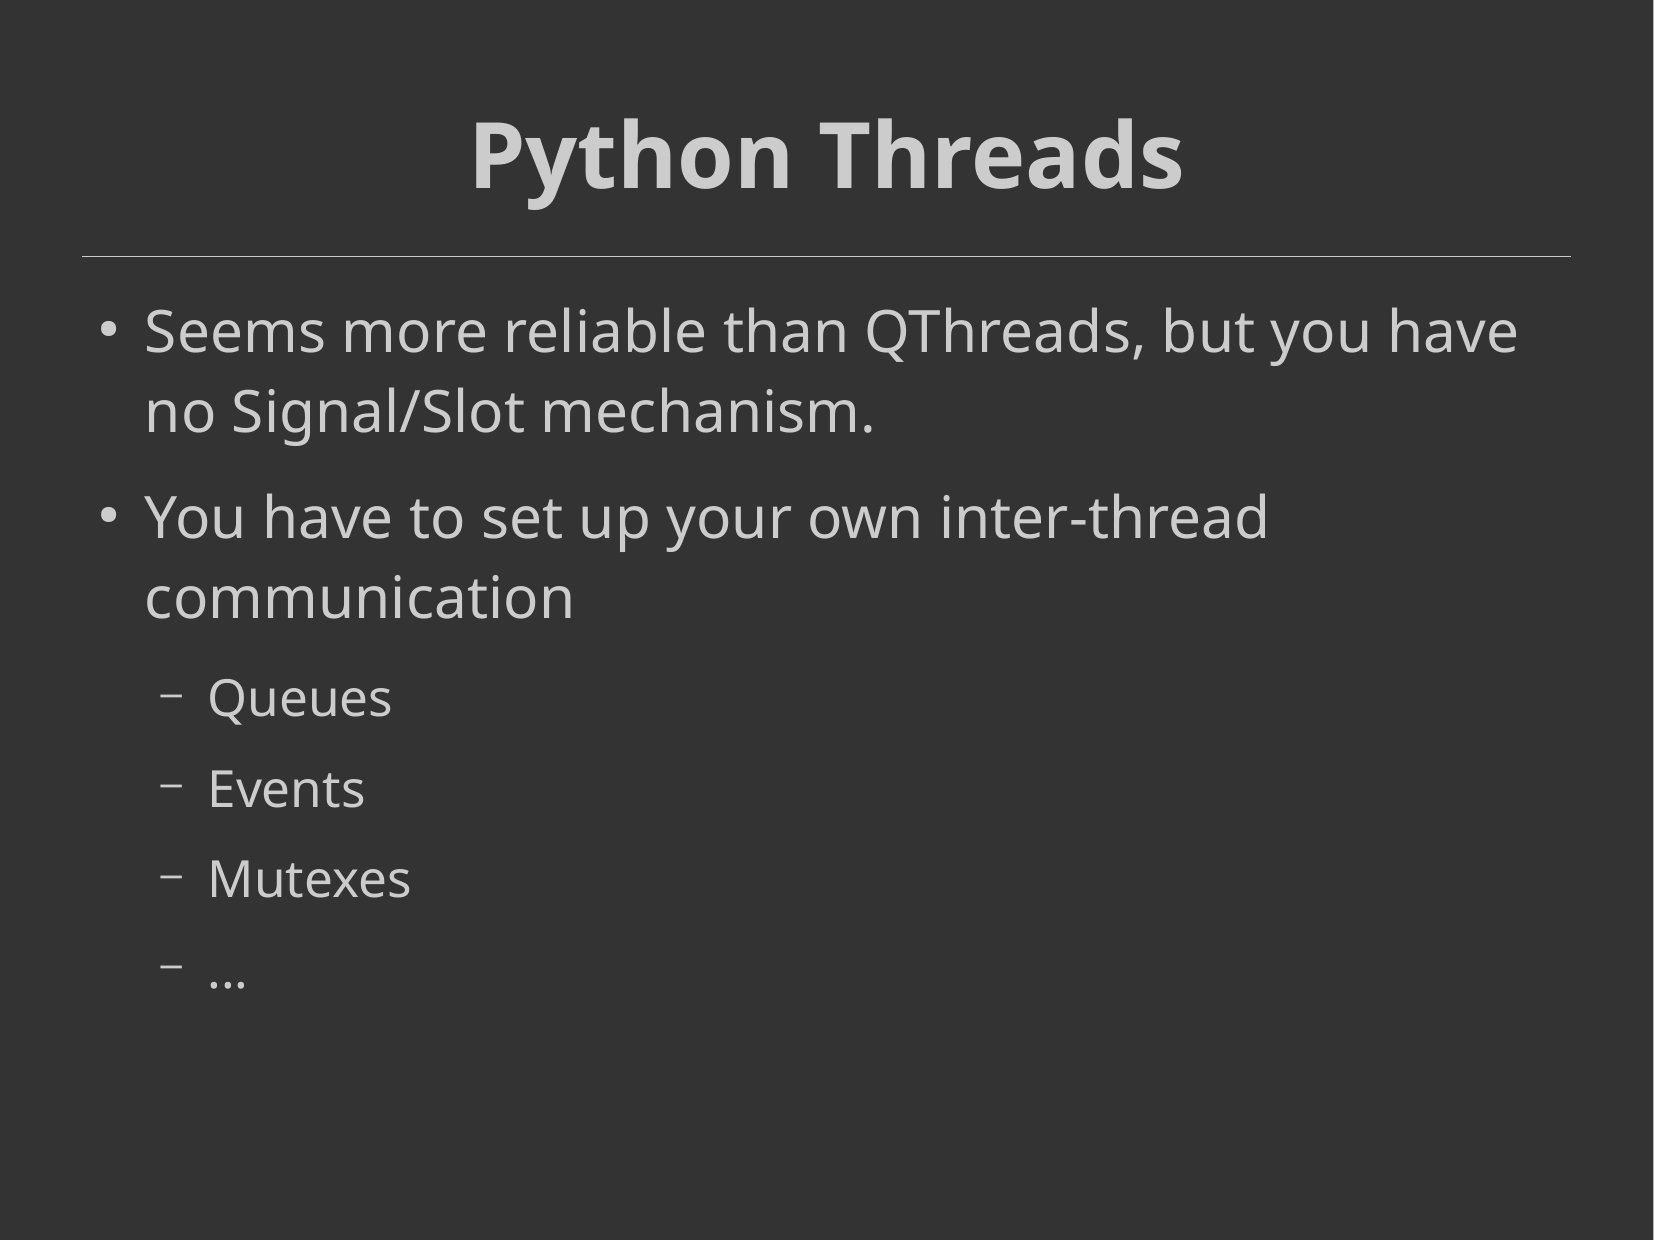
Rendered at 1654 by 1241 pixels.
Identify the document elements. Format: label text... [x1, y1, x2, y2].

title Python Threads [82, 49, 1571, 257]
list Seems more reliable than QThreads, but you have no Signal/Slot mechanism. You have to set up your own inter-thread communication Queues Events Mutexes ... [82, 290, 1571, 1010]
